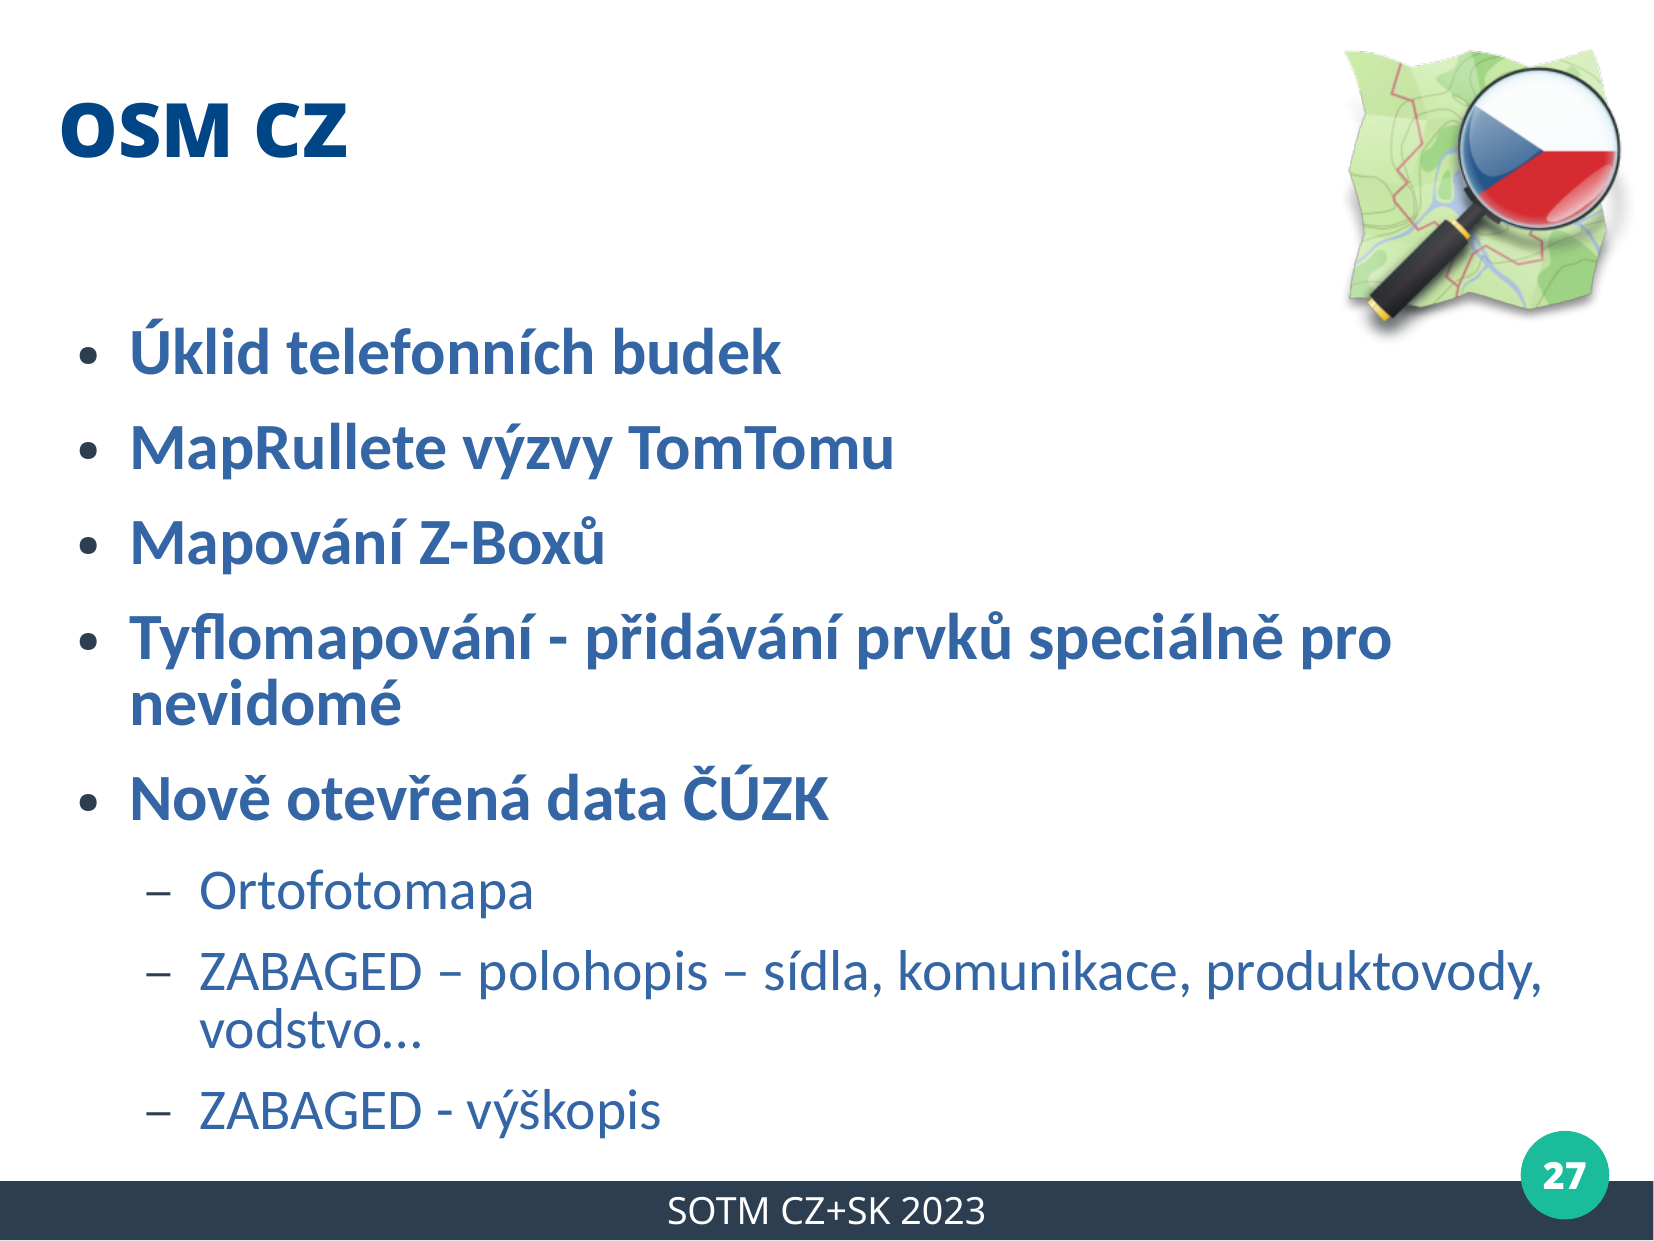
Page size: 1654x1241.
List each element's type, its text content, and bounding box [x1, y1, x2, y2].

title OSM CZ [59, 49, 1347, 207]
picture [1334, 49, 1635, 350]
list Úklid telefonních budek MapRullete výzvy TomTomu Mapování Z-Boxů Tyflomapování - přidávání prvků speciálně pro nevidomé Nově otevřená data ČÚZK Ortofotomapa ZABAGED – polohopis – sídla, komunikace, produktovody, vodstvo… ZABAGED - výškopis [59, 324, 1595, 1152]
